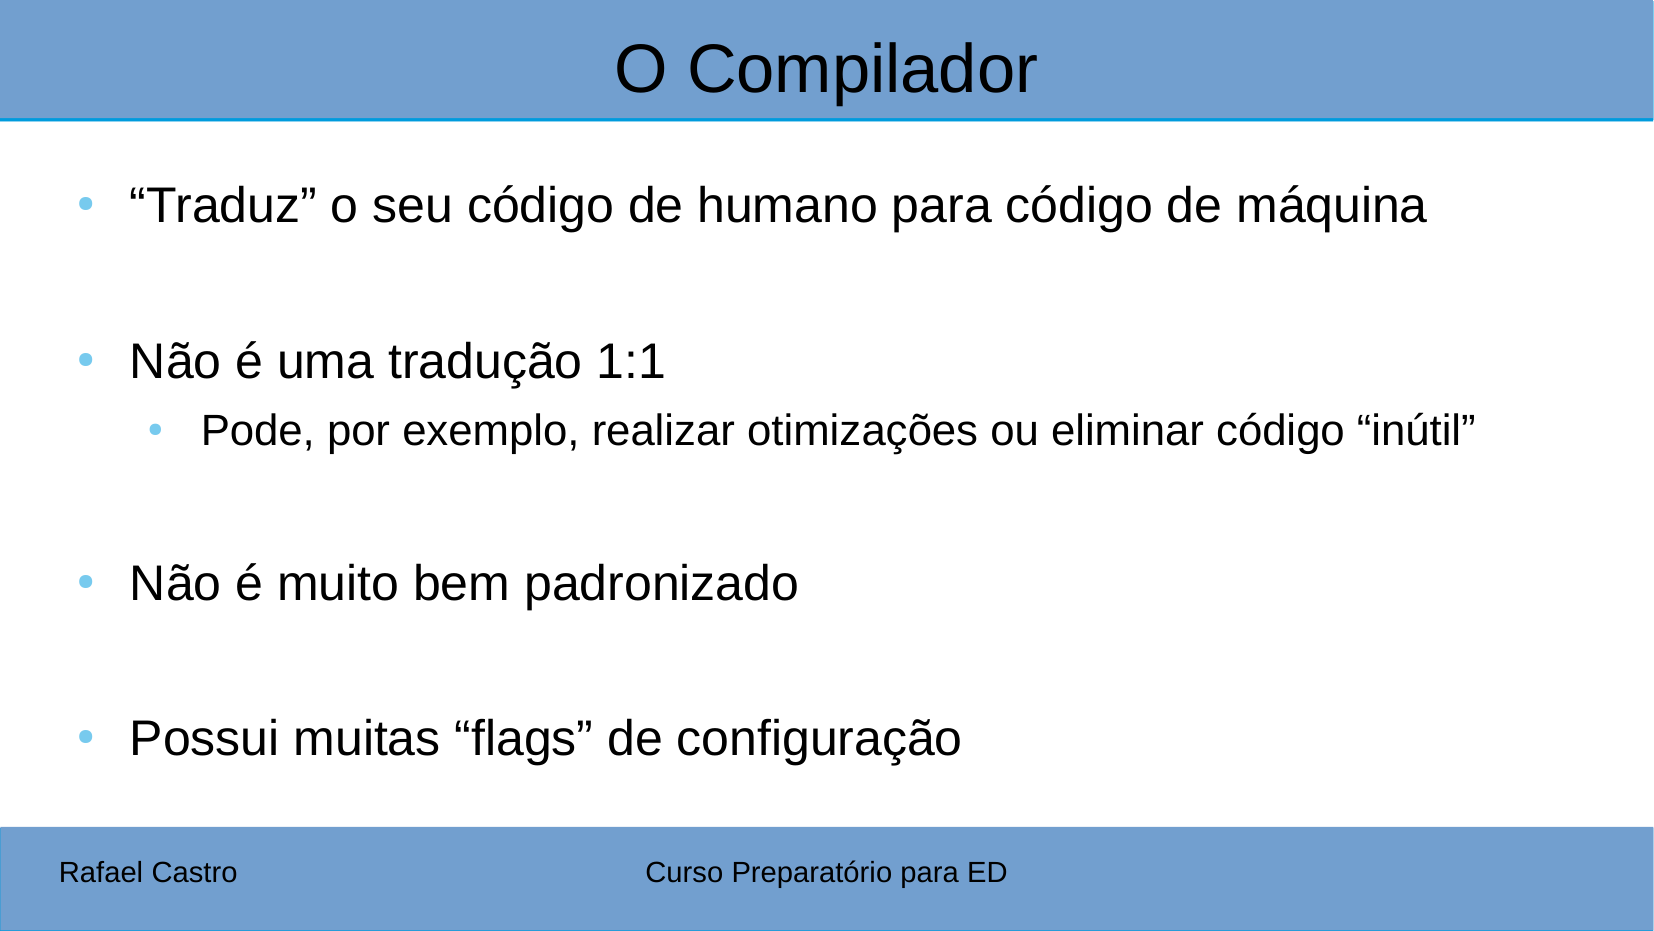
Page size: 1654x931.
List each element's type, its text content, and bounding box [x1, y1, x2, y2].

list “Traduz” o seu código de humano para código de máquina Não é uma tradução 1:1 Pode, por exemplo, realizar otimizações ou eliminar código “inútil” Não é muito bem padronizado Possui muitas “flags” de configuração [59, 177, 1595, 768]
title O Compilador [59, 29, 1595, 108]
